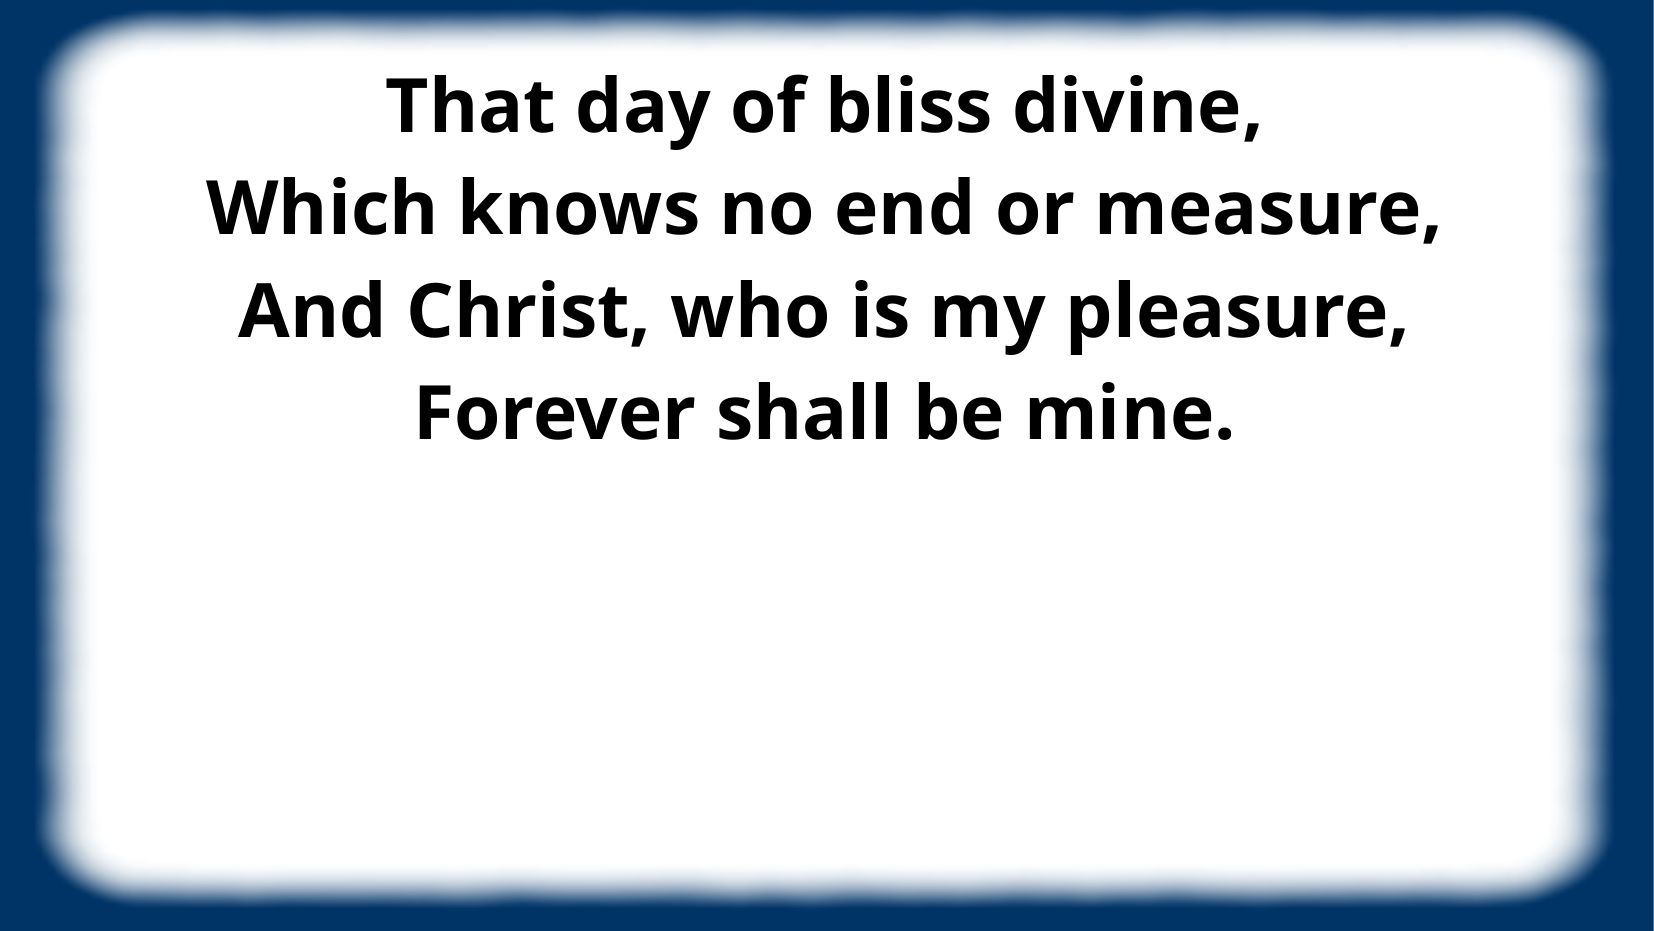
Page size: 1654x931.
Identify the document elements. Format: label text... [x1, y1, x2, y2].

text_box That day of bliss divine, Which knows no end or measure, And Christ, who is my pleasure, Forever shall be mine. [90, 45, 1561, 460]
picture [0, 0, 1654, 931]
